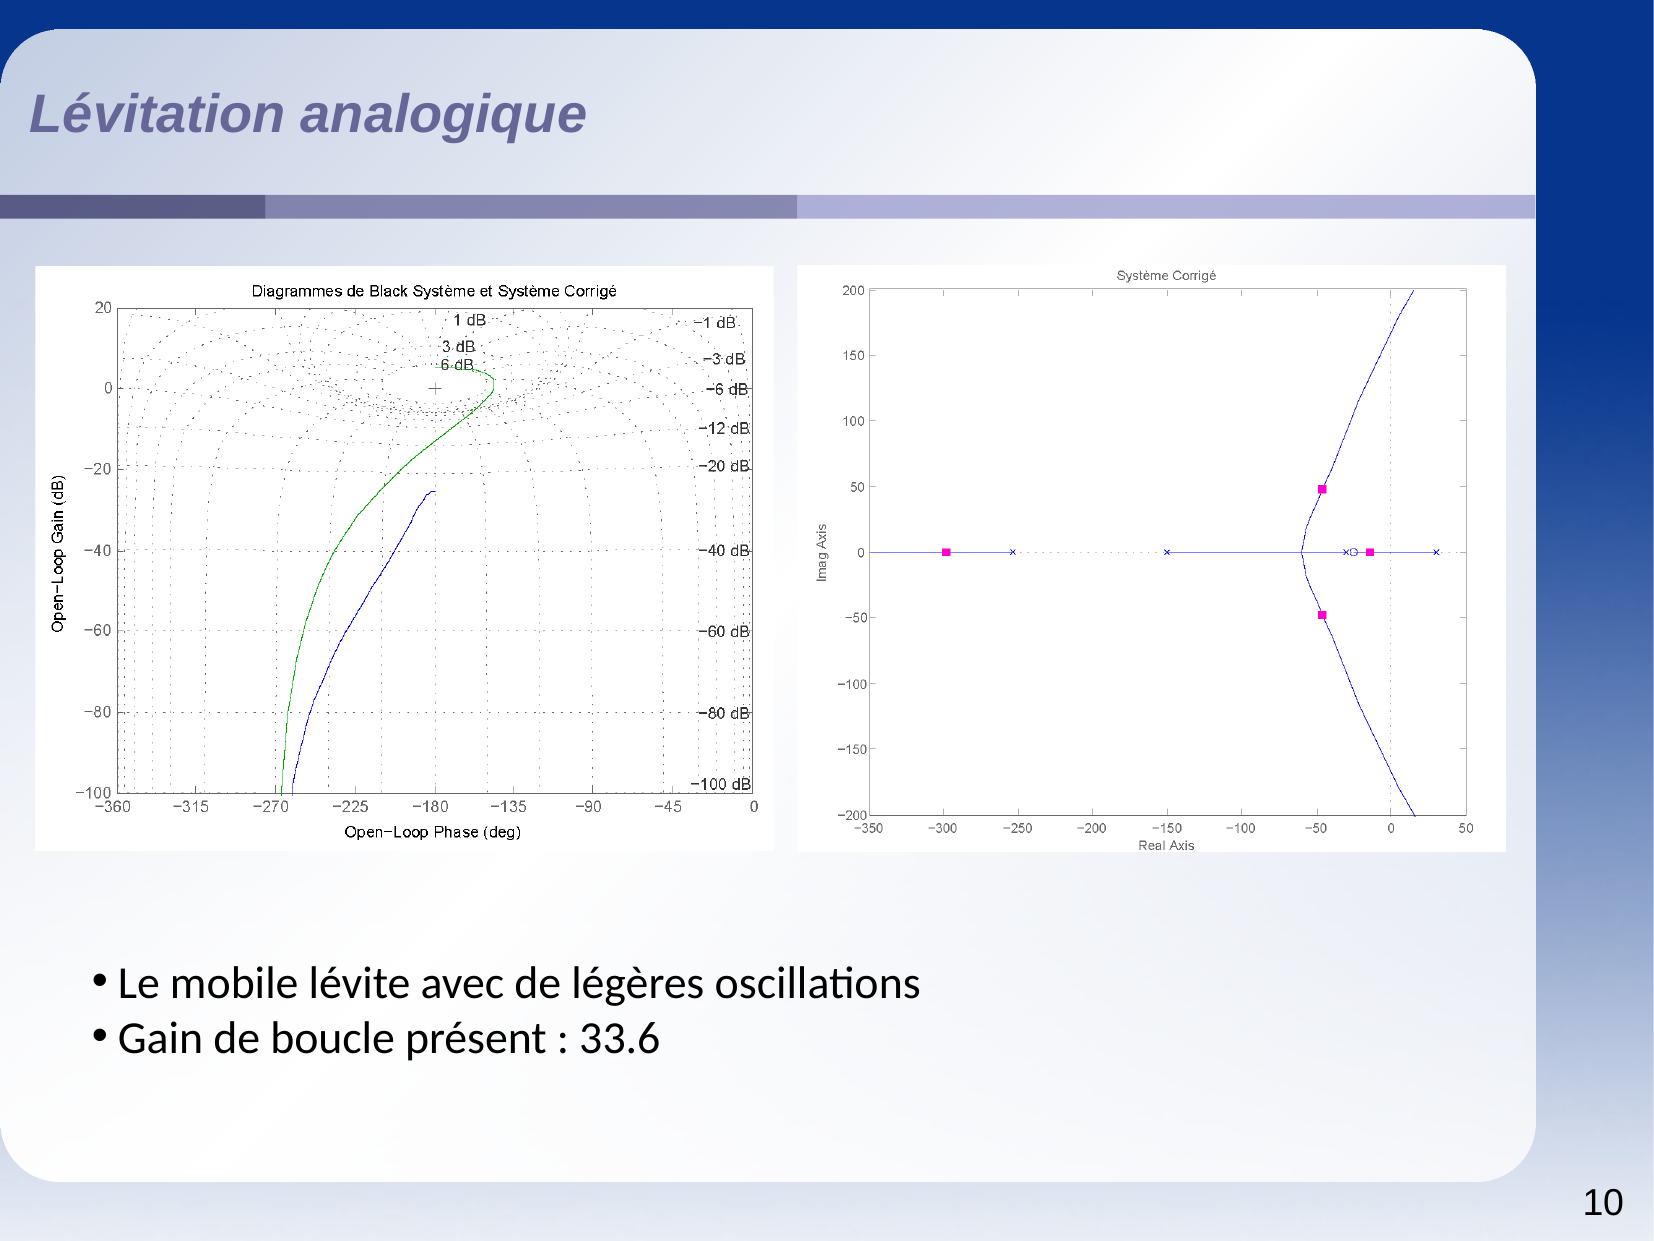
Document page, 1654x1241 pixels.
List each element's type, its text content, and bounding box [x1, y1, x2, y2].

picture [35, 266, 774, 851]
picture [797, 265, 1507, 852]
picture [0, 0, 1654, 1241]
text_box Le mobile lévite avec de légères oscillations Gain de boucle présent : 33.6 [76, 944, 1436, 1070]
title Lévitation analogique [29, 49, 1506, 178]
